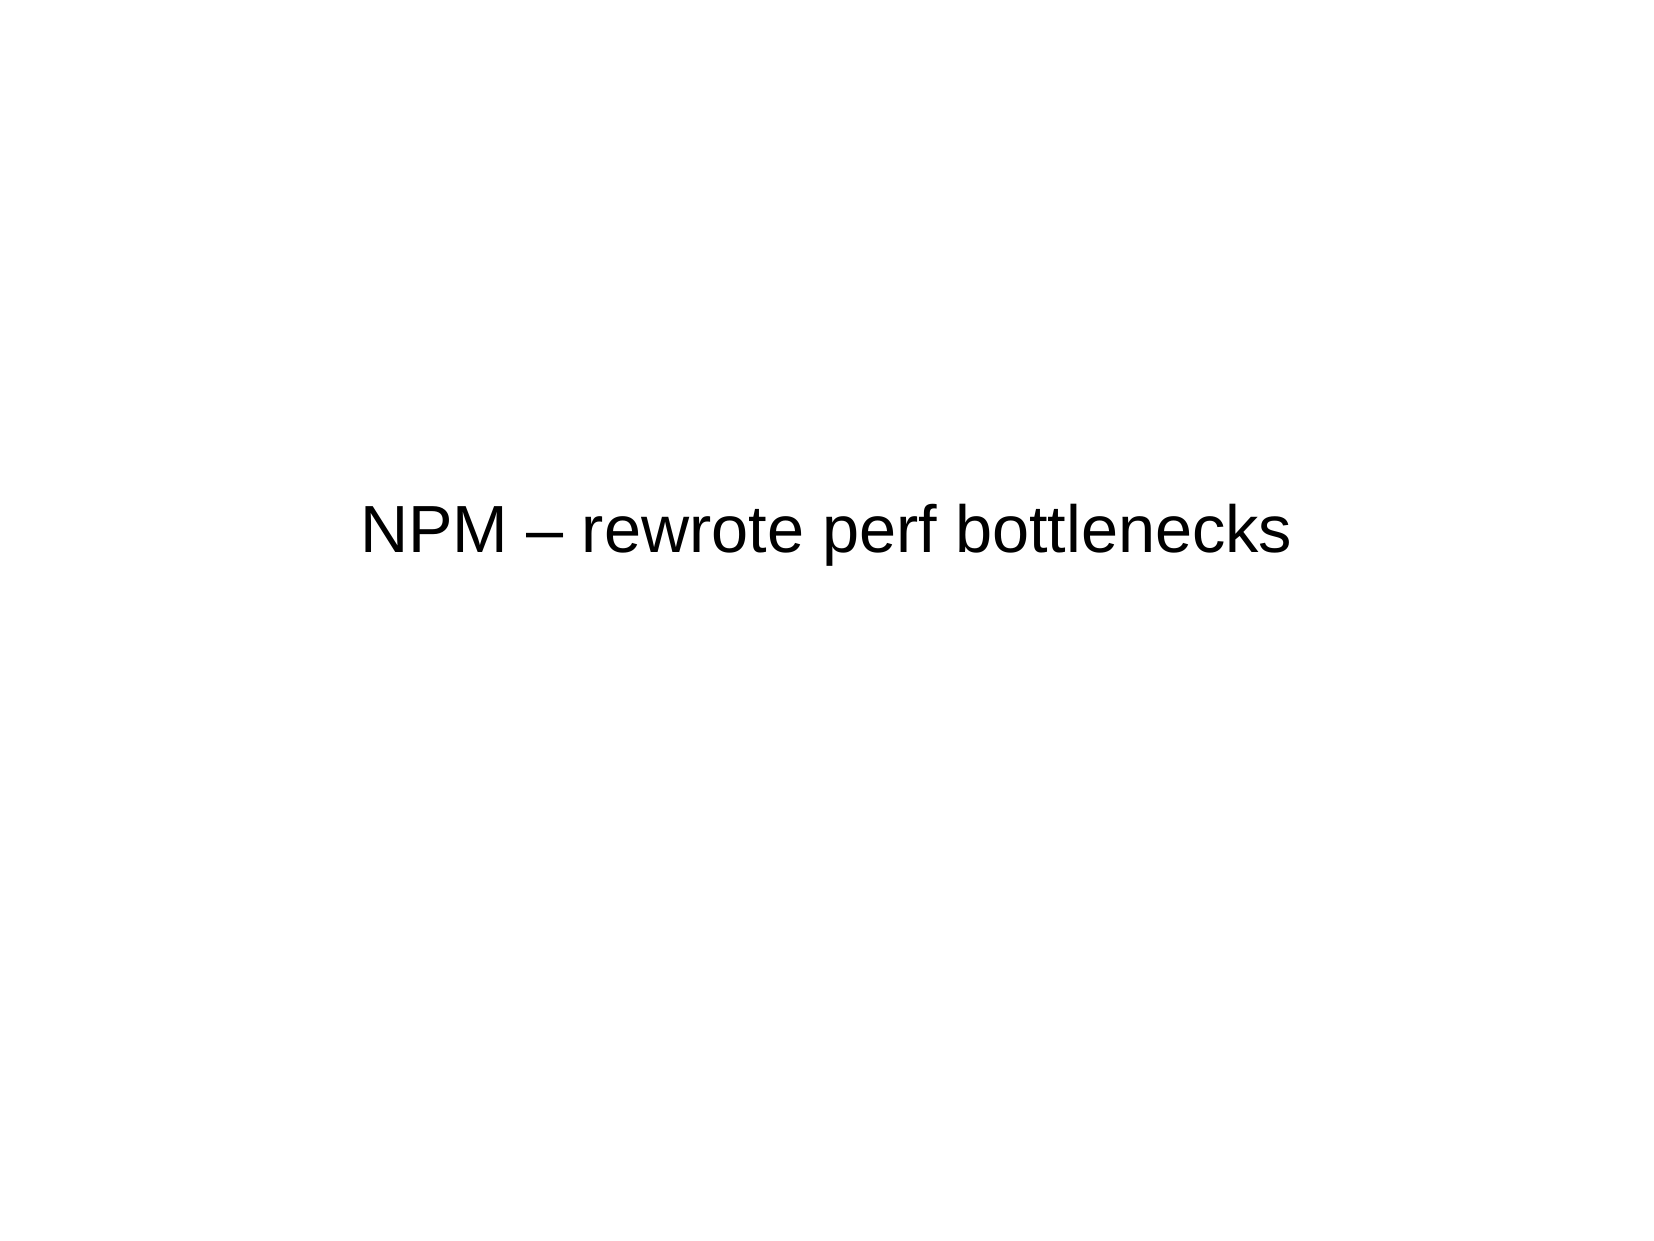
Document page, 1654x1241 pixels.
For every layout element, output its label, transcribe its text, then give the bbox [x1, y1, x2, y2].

subtitle NPM – rewrote perf bottlenecks [82, 49, 1571, 1010]
